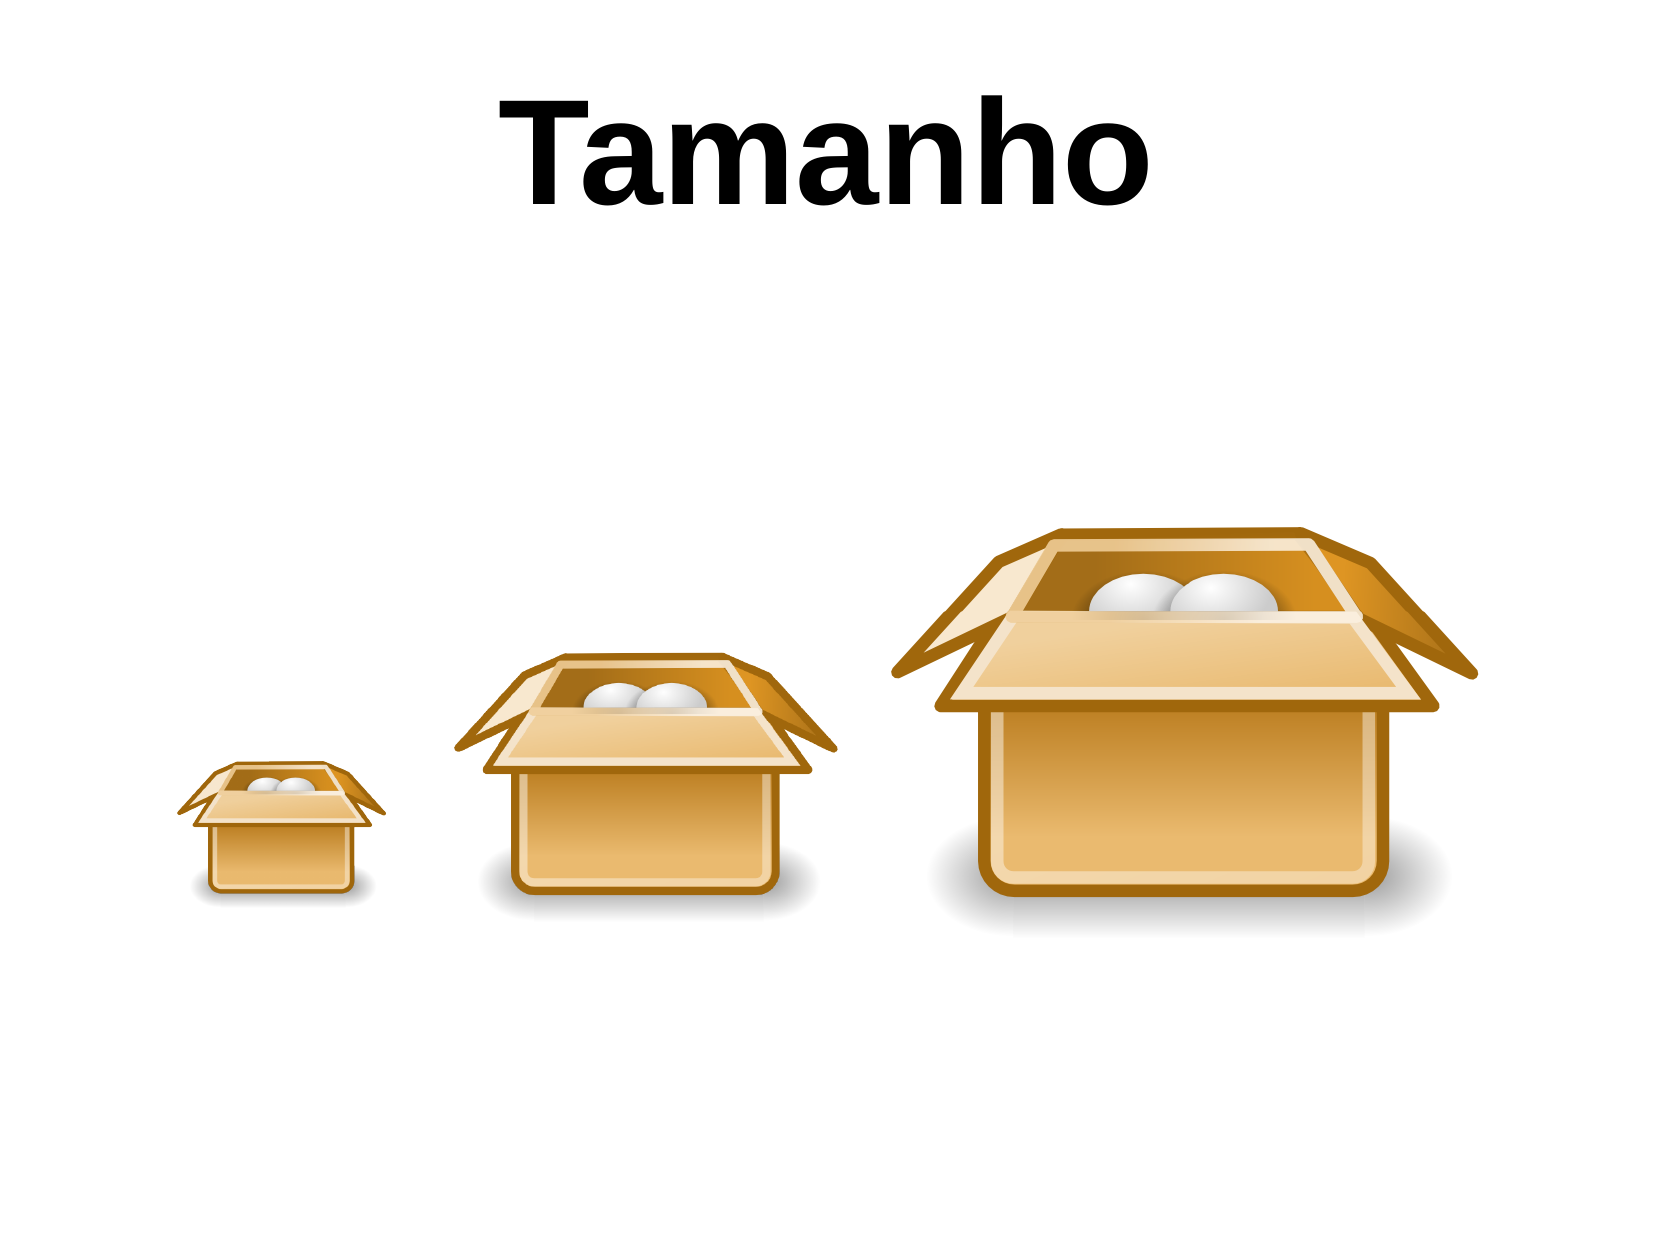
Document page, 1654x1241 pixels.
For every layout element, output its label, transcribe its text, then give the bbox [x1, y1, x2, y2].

picture [454, 578, 845, 969]
title Tamanho [82, 49, 1571, 257]
picture [891, 413, 1489, 1011]
picture [177, 720, 390, 934]
